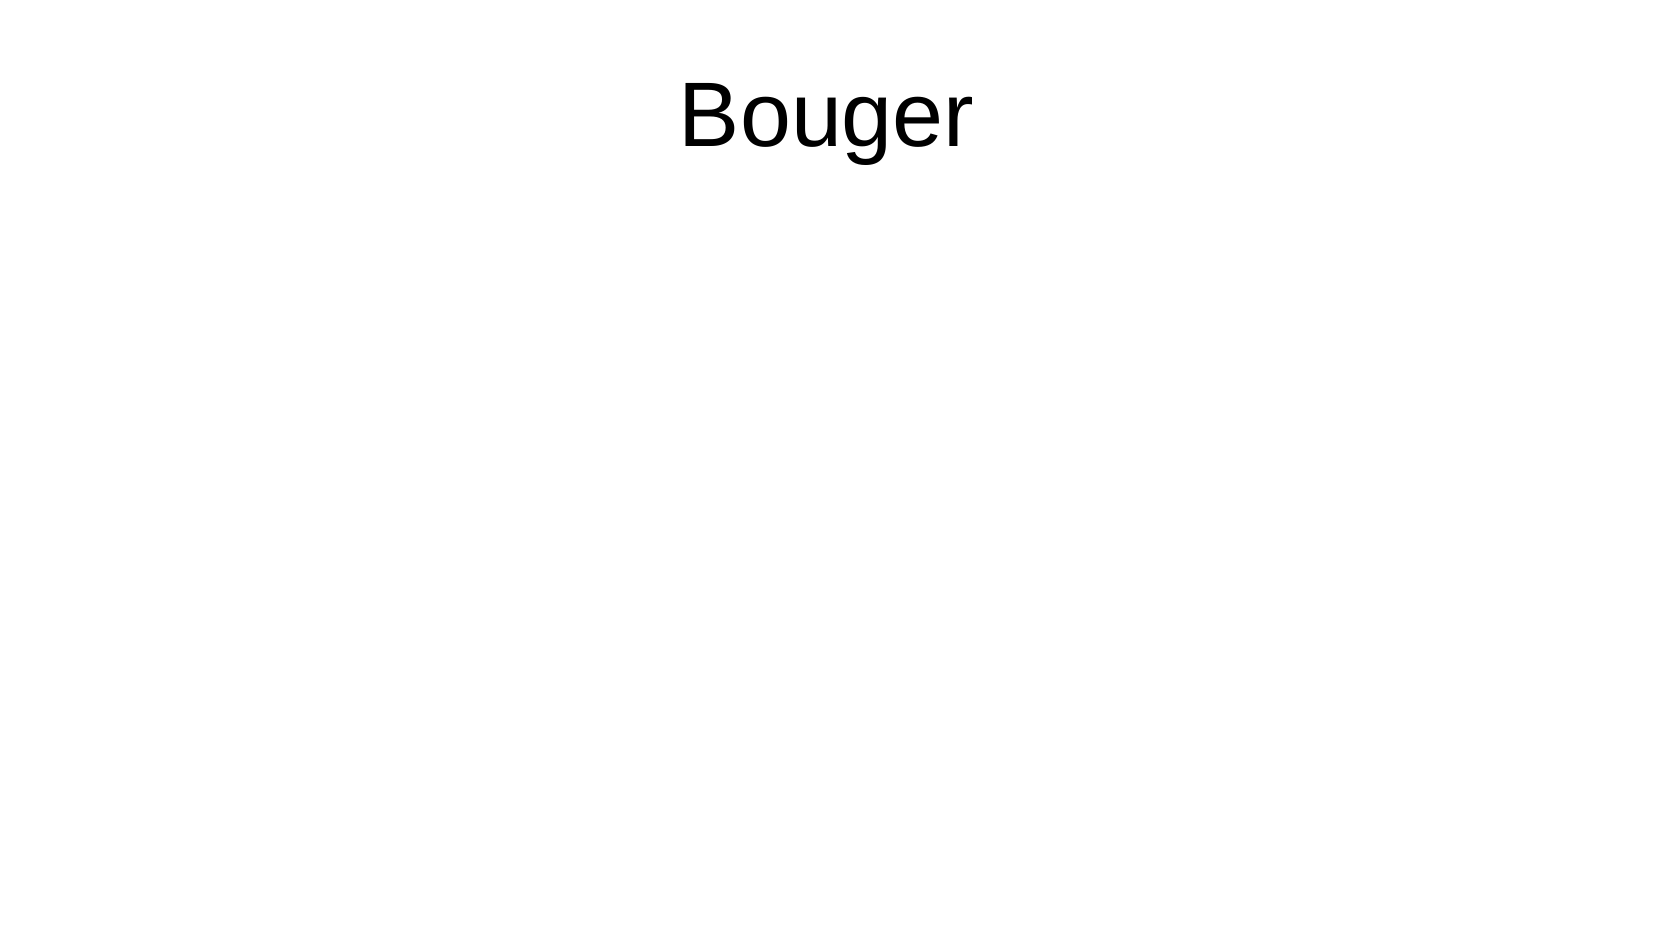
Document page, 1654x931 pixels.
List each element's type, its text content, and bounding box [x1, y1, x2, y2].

title Bouger [82, 37, 1571, 193]
